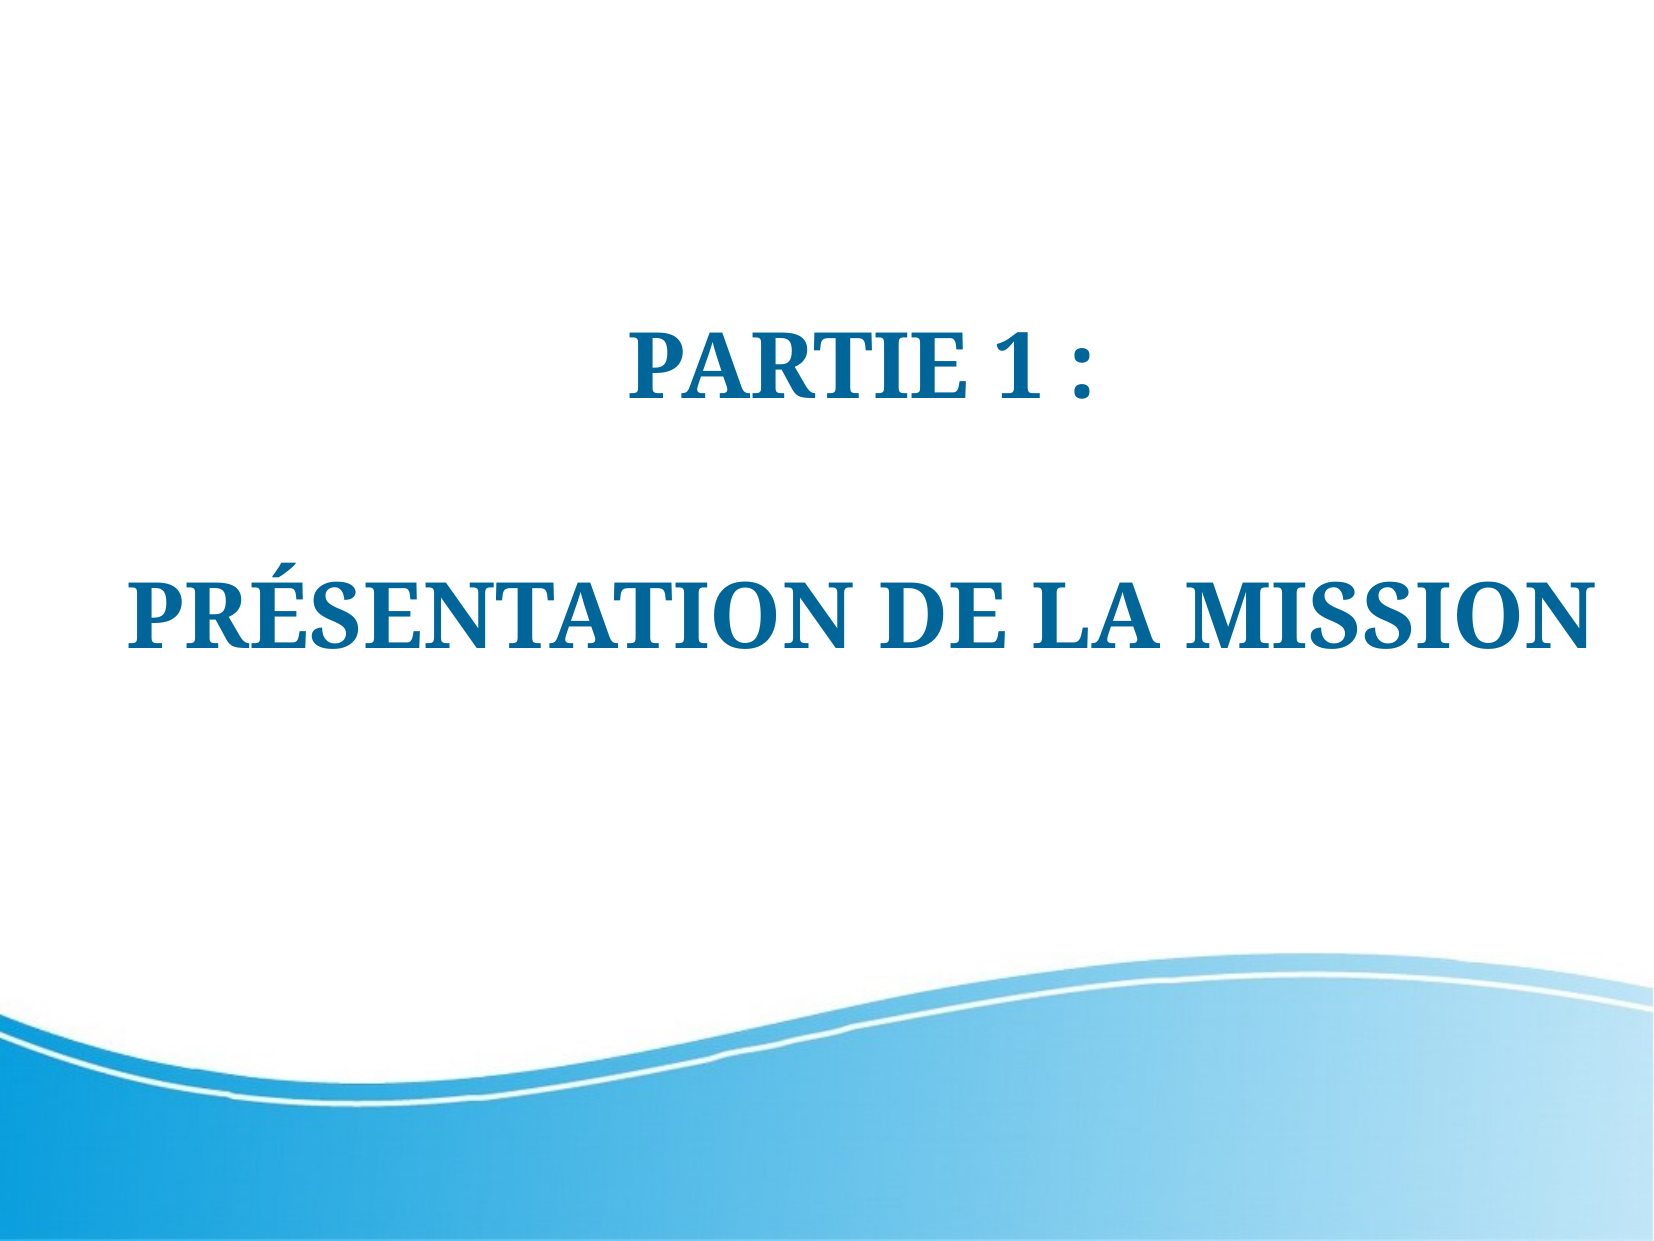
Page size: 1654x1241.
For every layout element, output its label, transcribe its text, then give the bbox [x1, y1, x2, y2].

title PARTIE 1 : PRÉSENTATION DE LA MISSION [118, 349, 1607, 626]
picture [0, 952, 1654, 1241]
